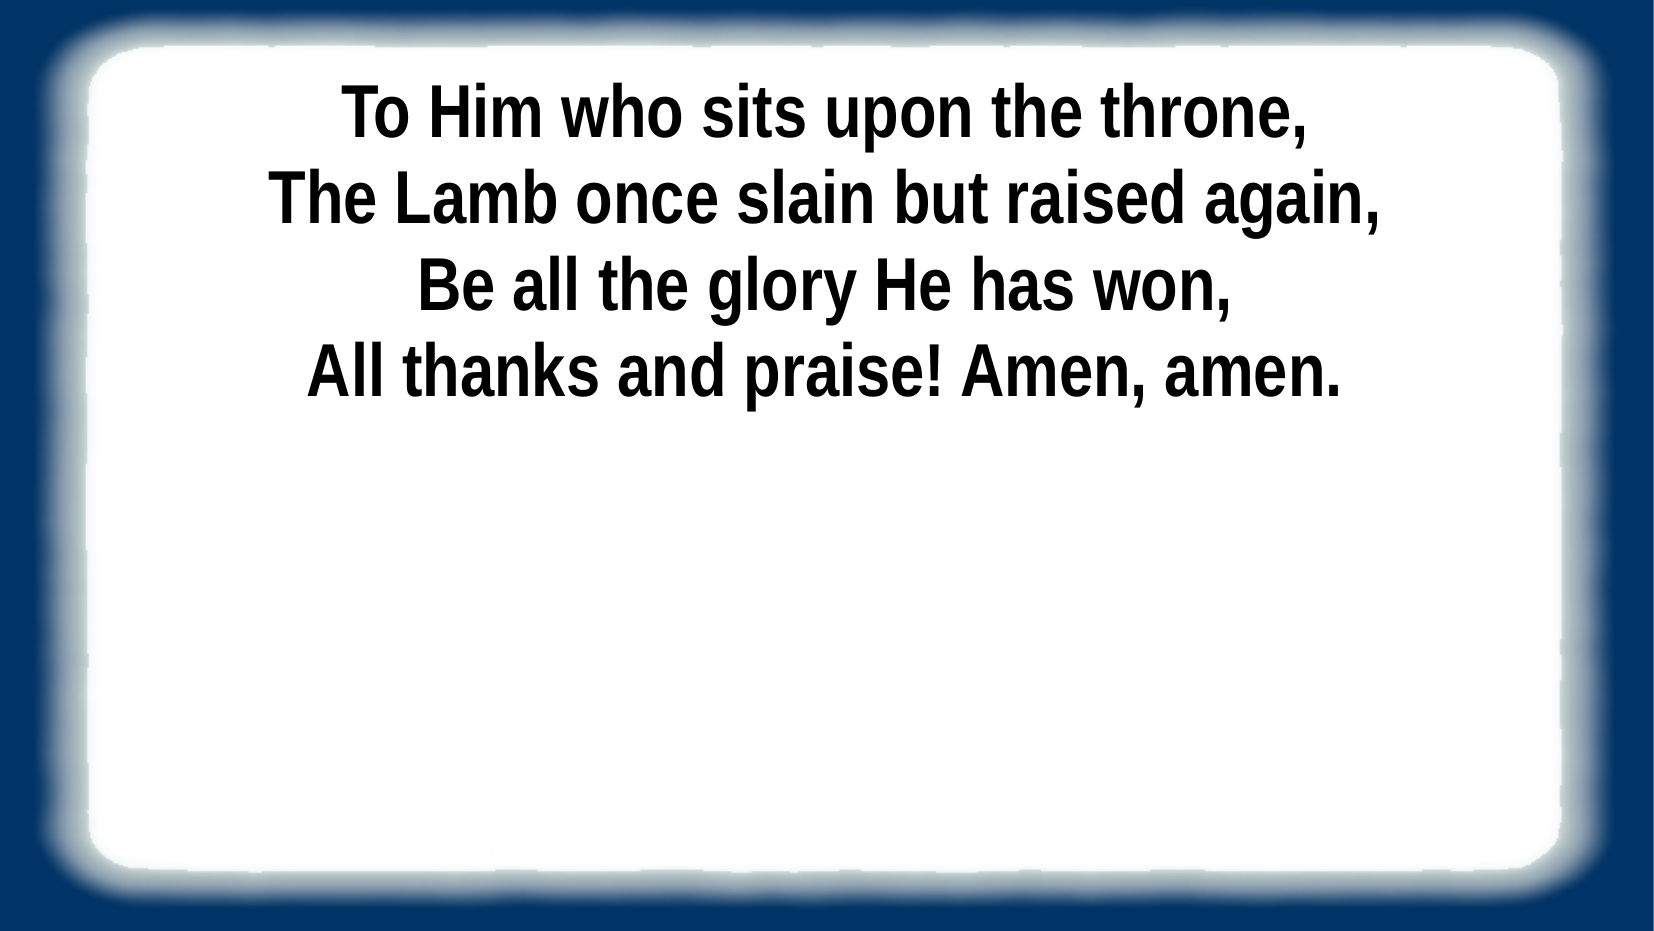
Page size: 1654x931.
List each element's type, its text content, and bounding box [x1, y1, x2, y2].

picture [0, 0, 1654, 931]
text_box To Him who sits upon the throne, The Lamb once slain but raised again, Be all the glory He has won, All thanks and praise! Amen, amen. [135, 60, 1516, 420]
